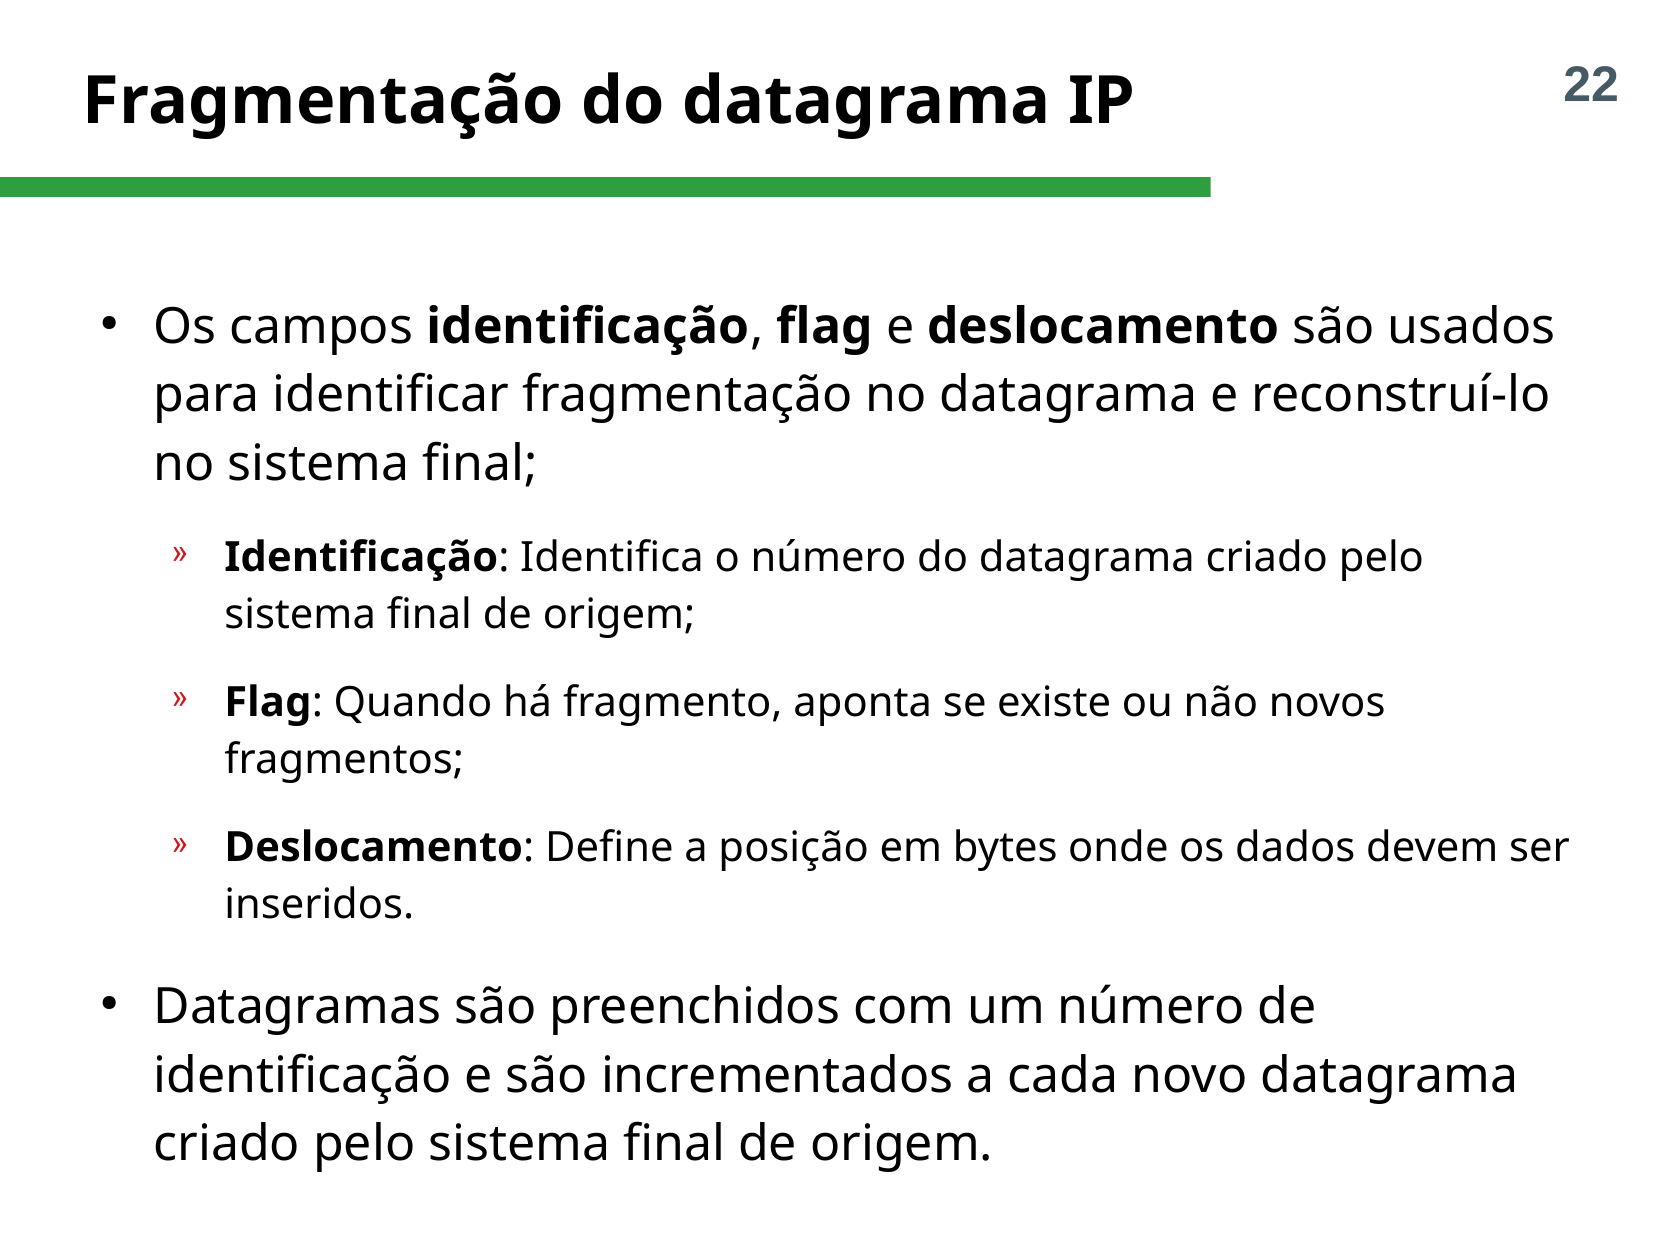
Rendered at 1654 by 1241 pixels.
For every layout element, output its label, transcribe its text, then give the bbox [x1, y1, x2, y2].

list Os campos identificação, flag e deslocamento são usados para identificar fragmentação no datagrama e reconstruí-lo no sistema final; Identificação: Identifica o número do datagrama criado pelo sistema final de origem; Flag: Quando há fragmento, aponta se existe ou não novos fragmentos; Deslocamento: Define a posição em bytes onde os dados devem ser inseridos. Datagramas são preenchidos com um número de identificação e são incrementados a cada novo datagrama criado pelo sistema final de origem. [82, 290, 1571, 1211]
title Fragmentação do datagrama IP [82, 0, 1300, 202]
